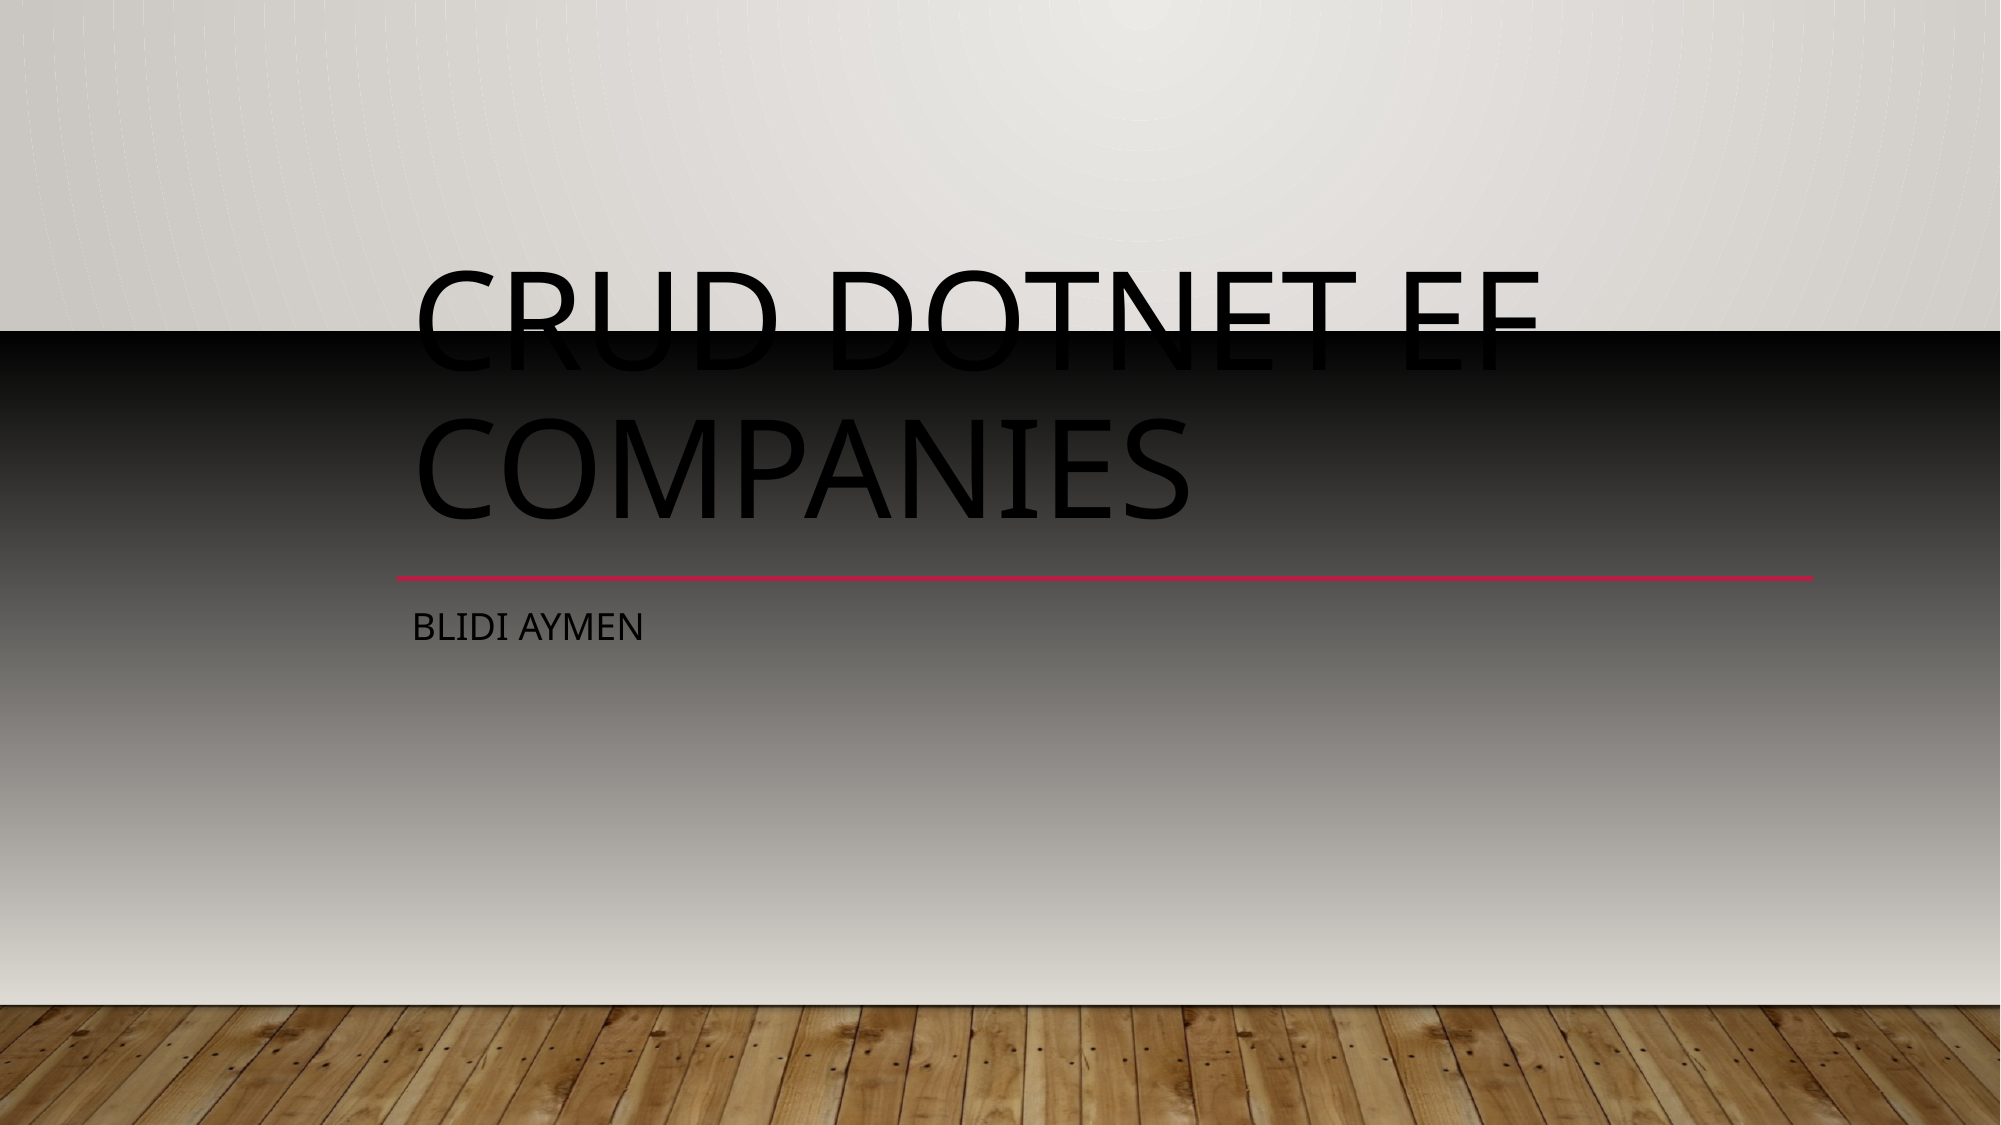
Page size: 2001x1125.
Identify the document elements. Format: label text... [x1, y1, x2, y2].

subtitle Blidi Aymen [396, 579, 1814, 740]
title CRUD DOTNET EF COMPANIES [396, 131, 1814, 549]
